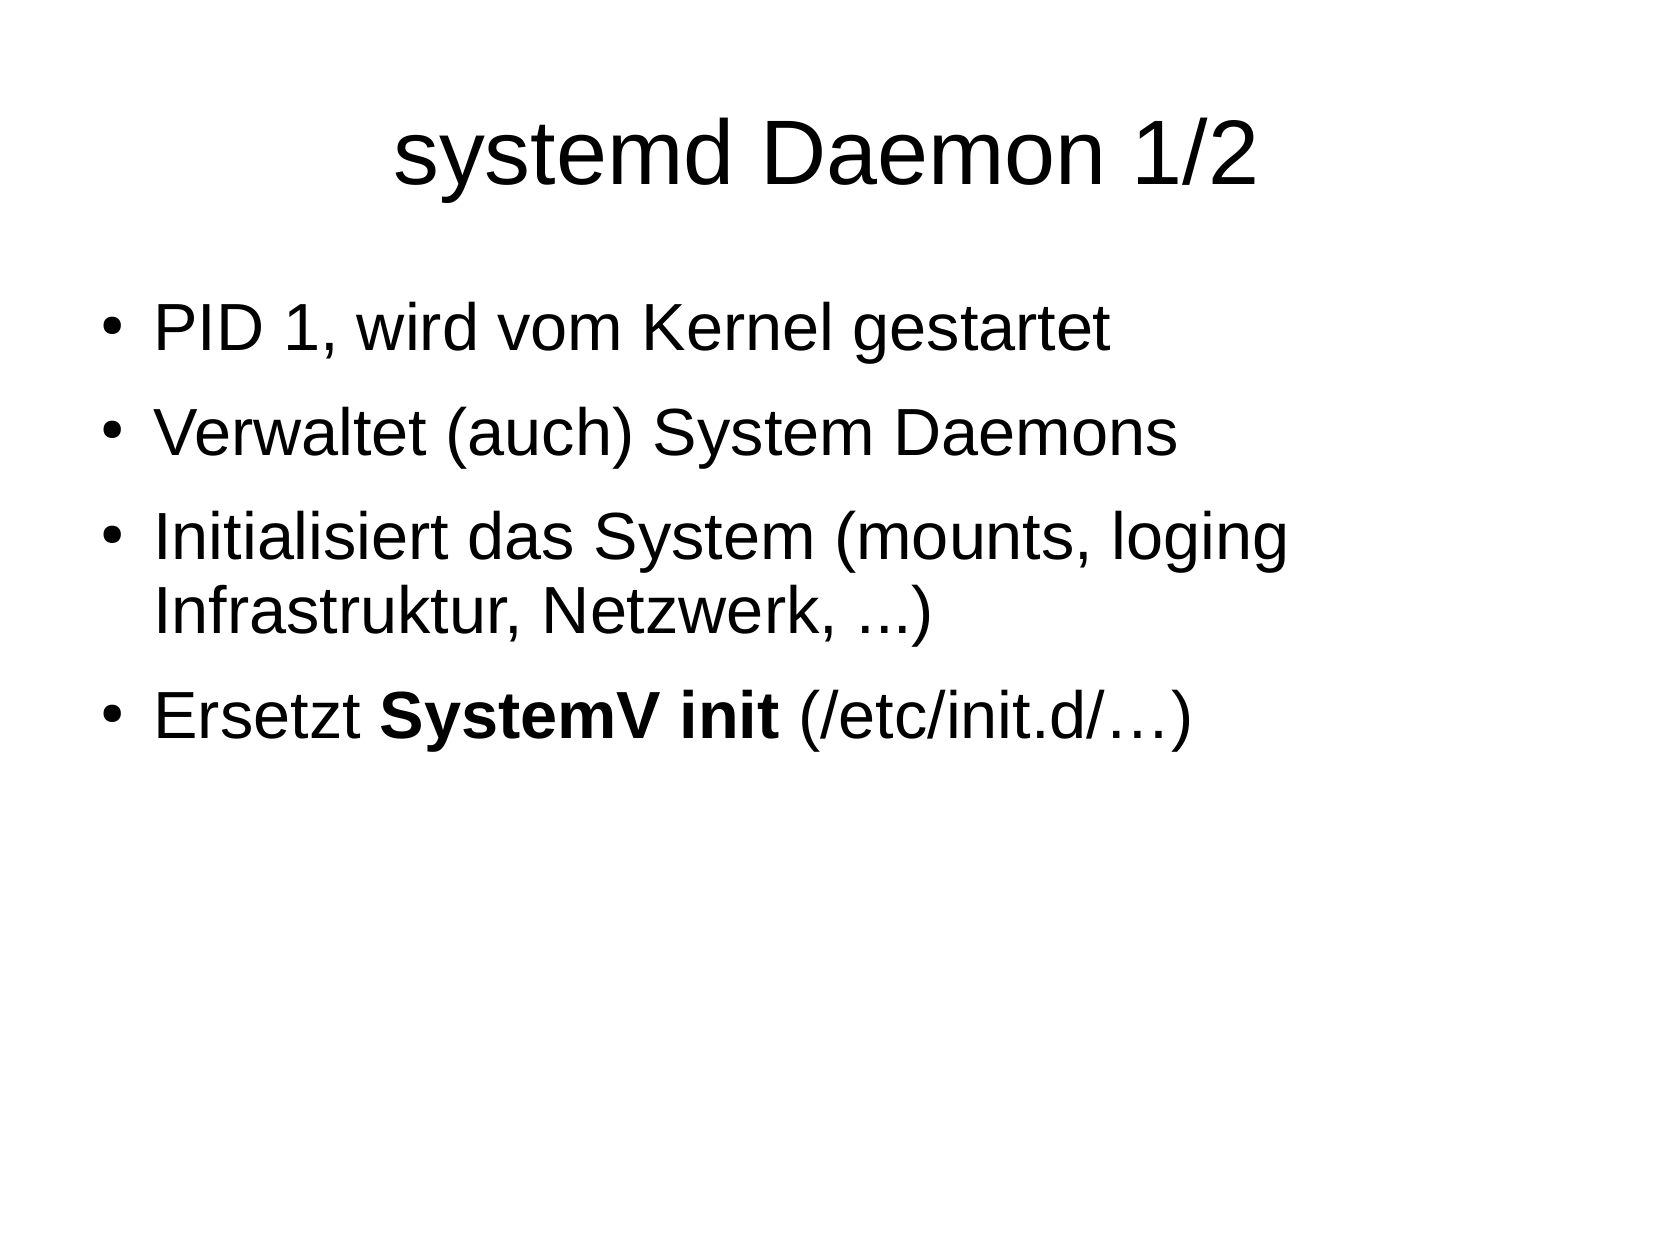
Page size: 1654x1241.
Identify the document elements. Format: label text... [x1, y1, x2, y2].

list PID 1, wird vom Kernel gestartet Verwaltet (auch) System Daemons Initialisiert das System (mounts, loging Infrastruktur, Netzwerk, ...) Ersetzt SystemV init (/etc/init.d/…) [82, 290, 1571, 1010]
title systemd Daemon 1/2 [82, 49, 1571, 257]
